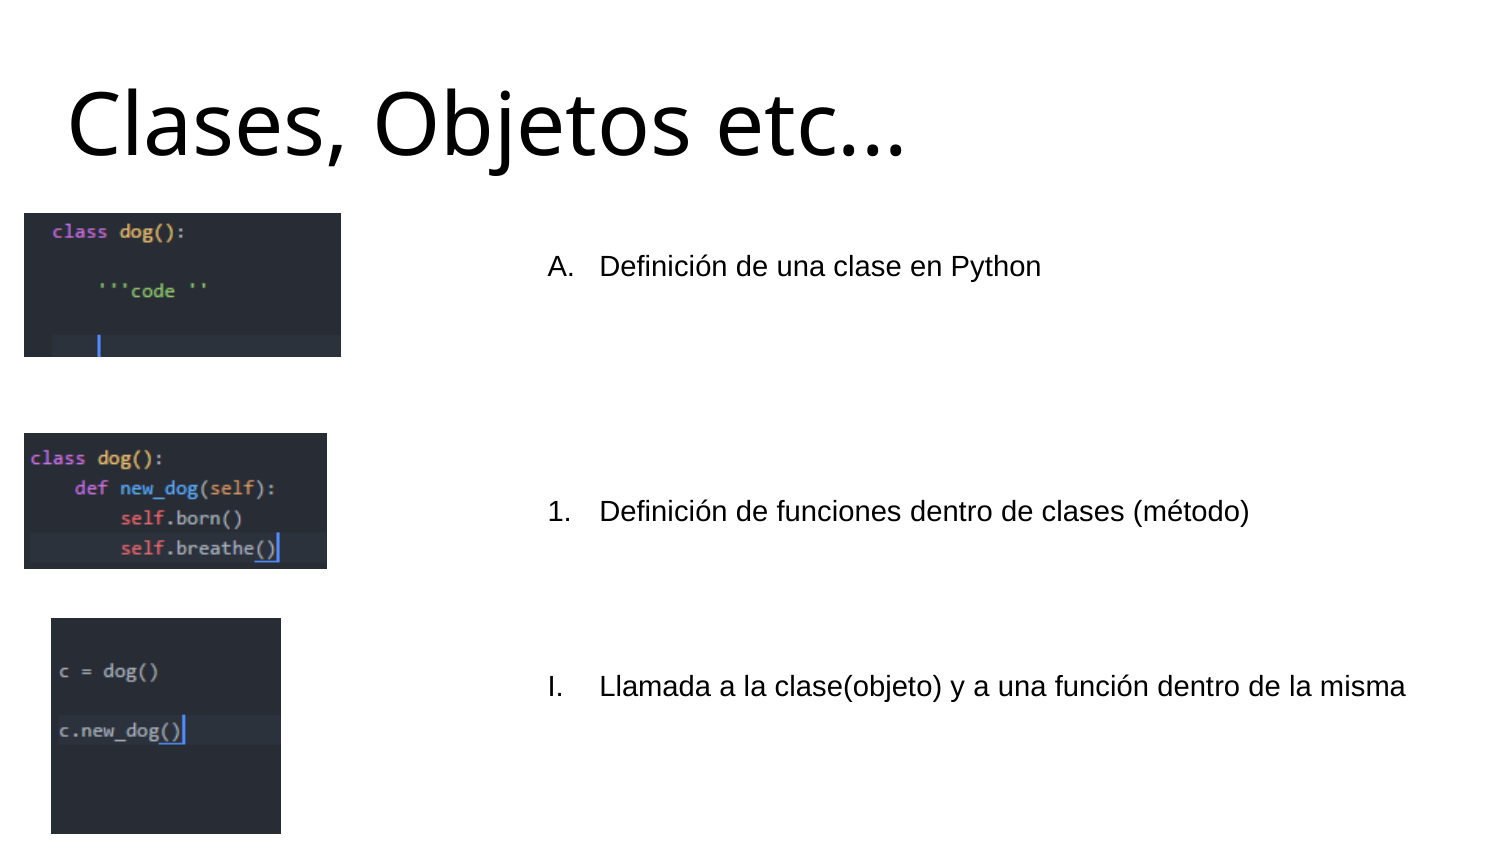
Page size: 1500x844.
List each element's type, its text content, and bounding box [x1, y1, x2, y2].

text_box Definición de una clase en Python Definición de funciones dentro de clases (método) Llamada a la clase(objeto) y a una función dentro de la misma [509, 232, 1435, 809]
picture [24, 433, 327, 569]
picture [51, 618, 281, 834]
title Clases, Objetos etc... [51, 51, 1449, 189]
picture [24, 213, 341, 357]
